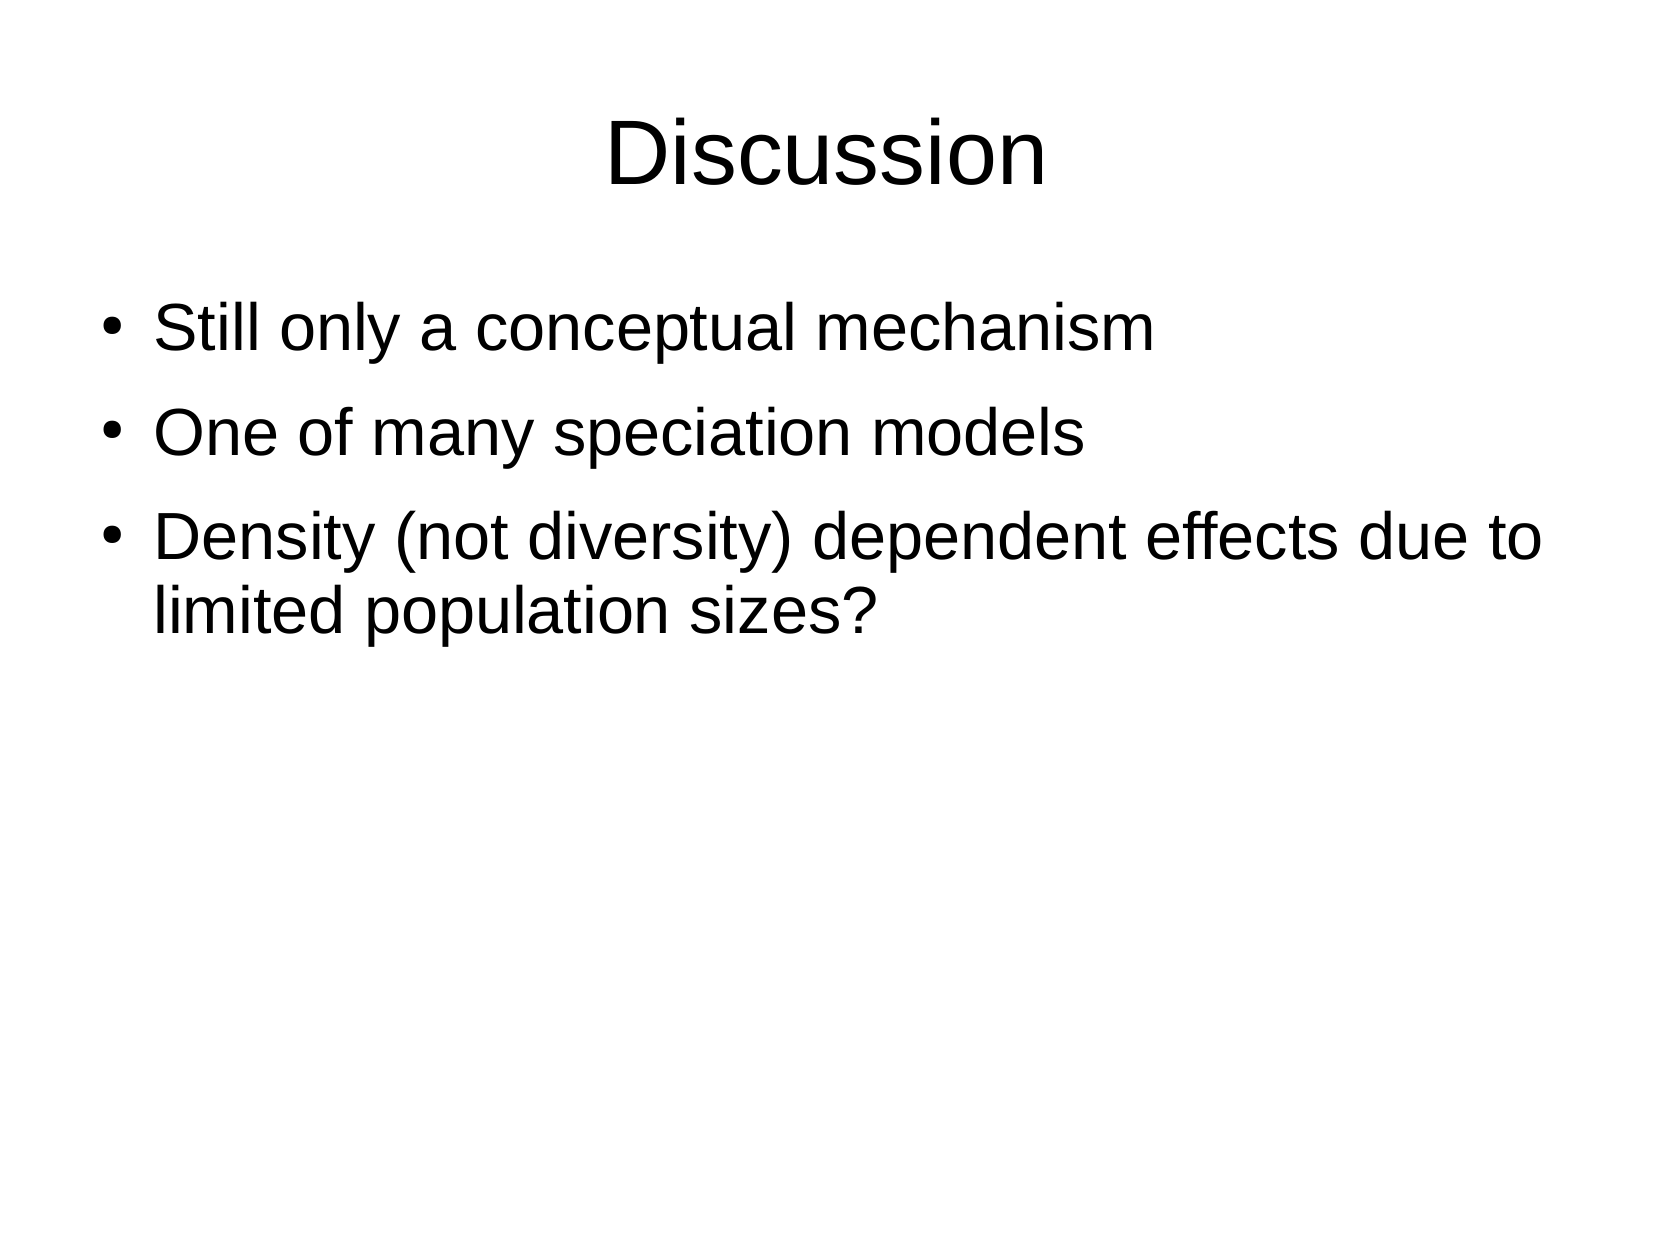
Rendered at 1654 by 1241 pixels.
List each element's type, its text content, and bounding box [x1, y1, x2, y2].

title Discussion [82, 49, 1571, 257]
list Still only a conceptual mechanism One of many speciation models Density (not diversity) dependent effects due to limited population sizes? [82, 290, 1571, 1010]
